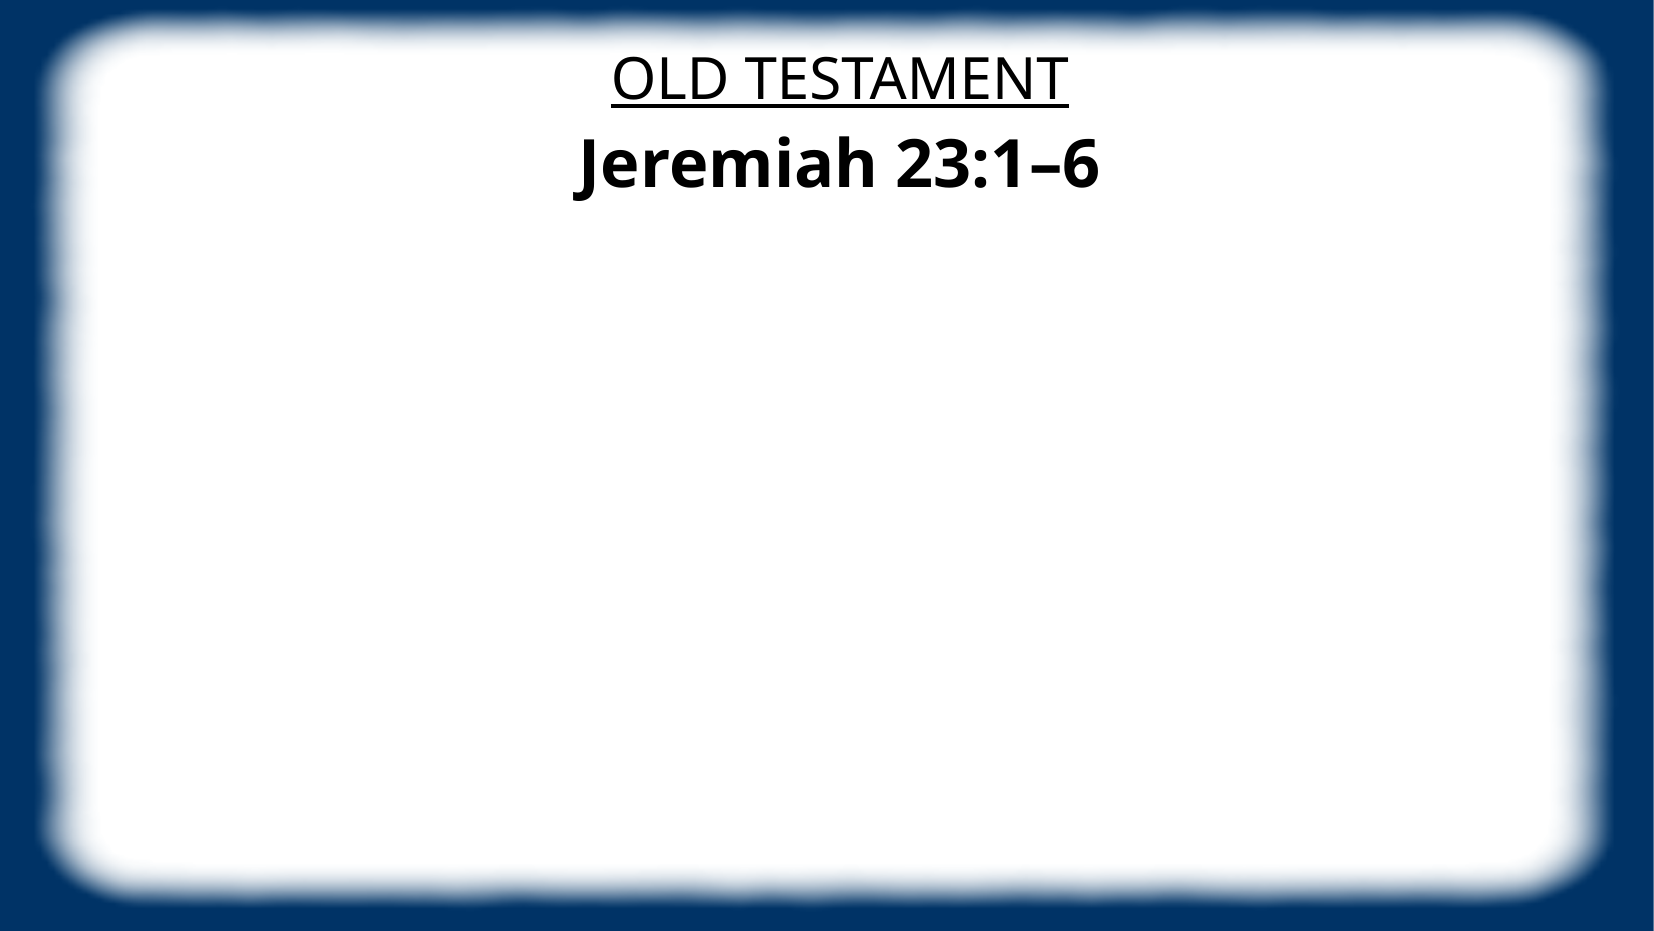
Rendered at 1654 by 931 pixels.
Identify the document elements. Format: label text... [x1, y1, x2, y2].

picture [0, 0, 1654, 931]
text_box OLD TESTAMENT Jeremiah 23:1–6 [90, 30, 1591, 211]
